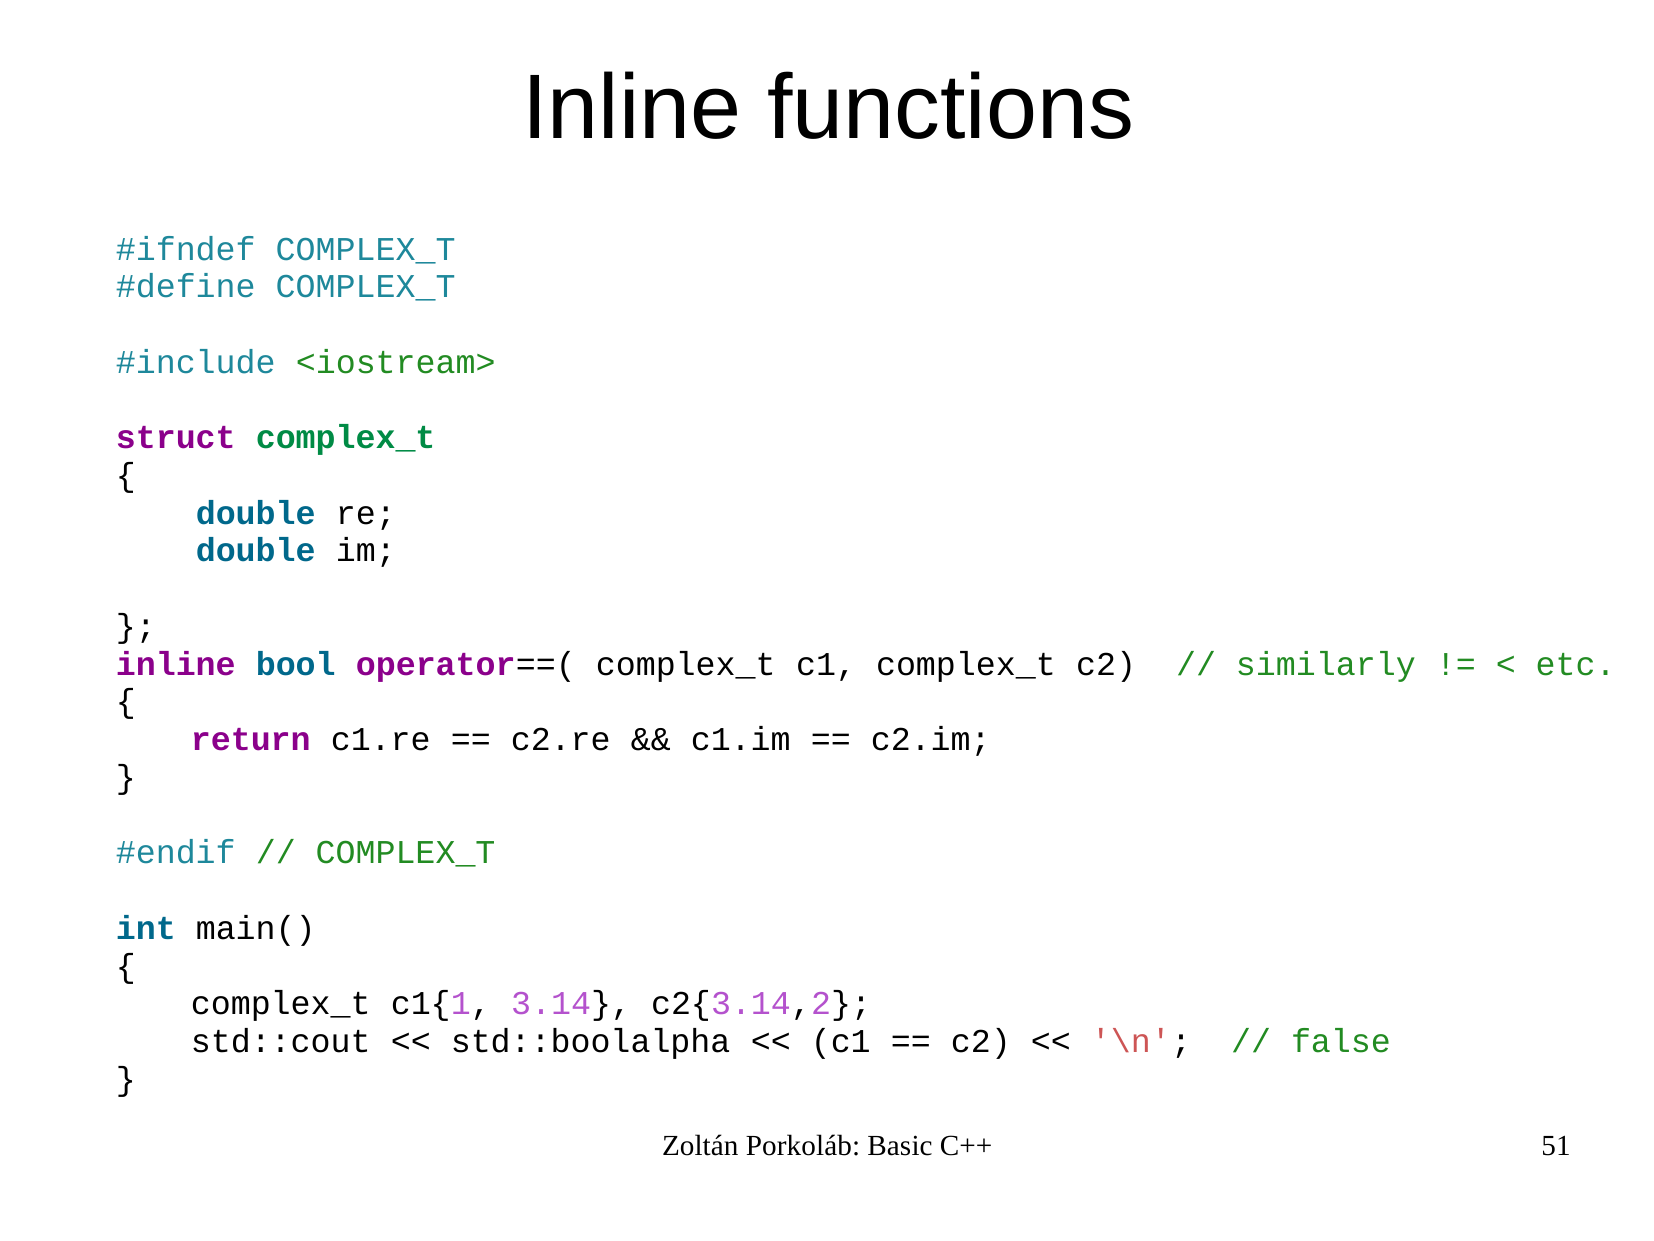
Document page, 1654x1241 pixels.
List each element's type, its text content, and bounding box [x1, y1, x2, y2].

list #ifndef COMPLEX_T #define COMPLEX_T #include <iostream> struct complex_t { double re; double im; }; inline bool operator==( complex_t c1, complex_t c2) // similarly != < etc. { return c1.re == c2.re && c1.im == c2.im; } #endif // COMPLEX_T int main() { complex_t c1{1, 3.14}, c2{3.14,2}; std::cout << std::boolalpha << (c1 == c2) << '\n'; // false } [45, 165, 1654, 1186]
title Inline functions [60, 2, 1598, 165]
